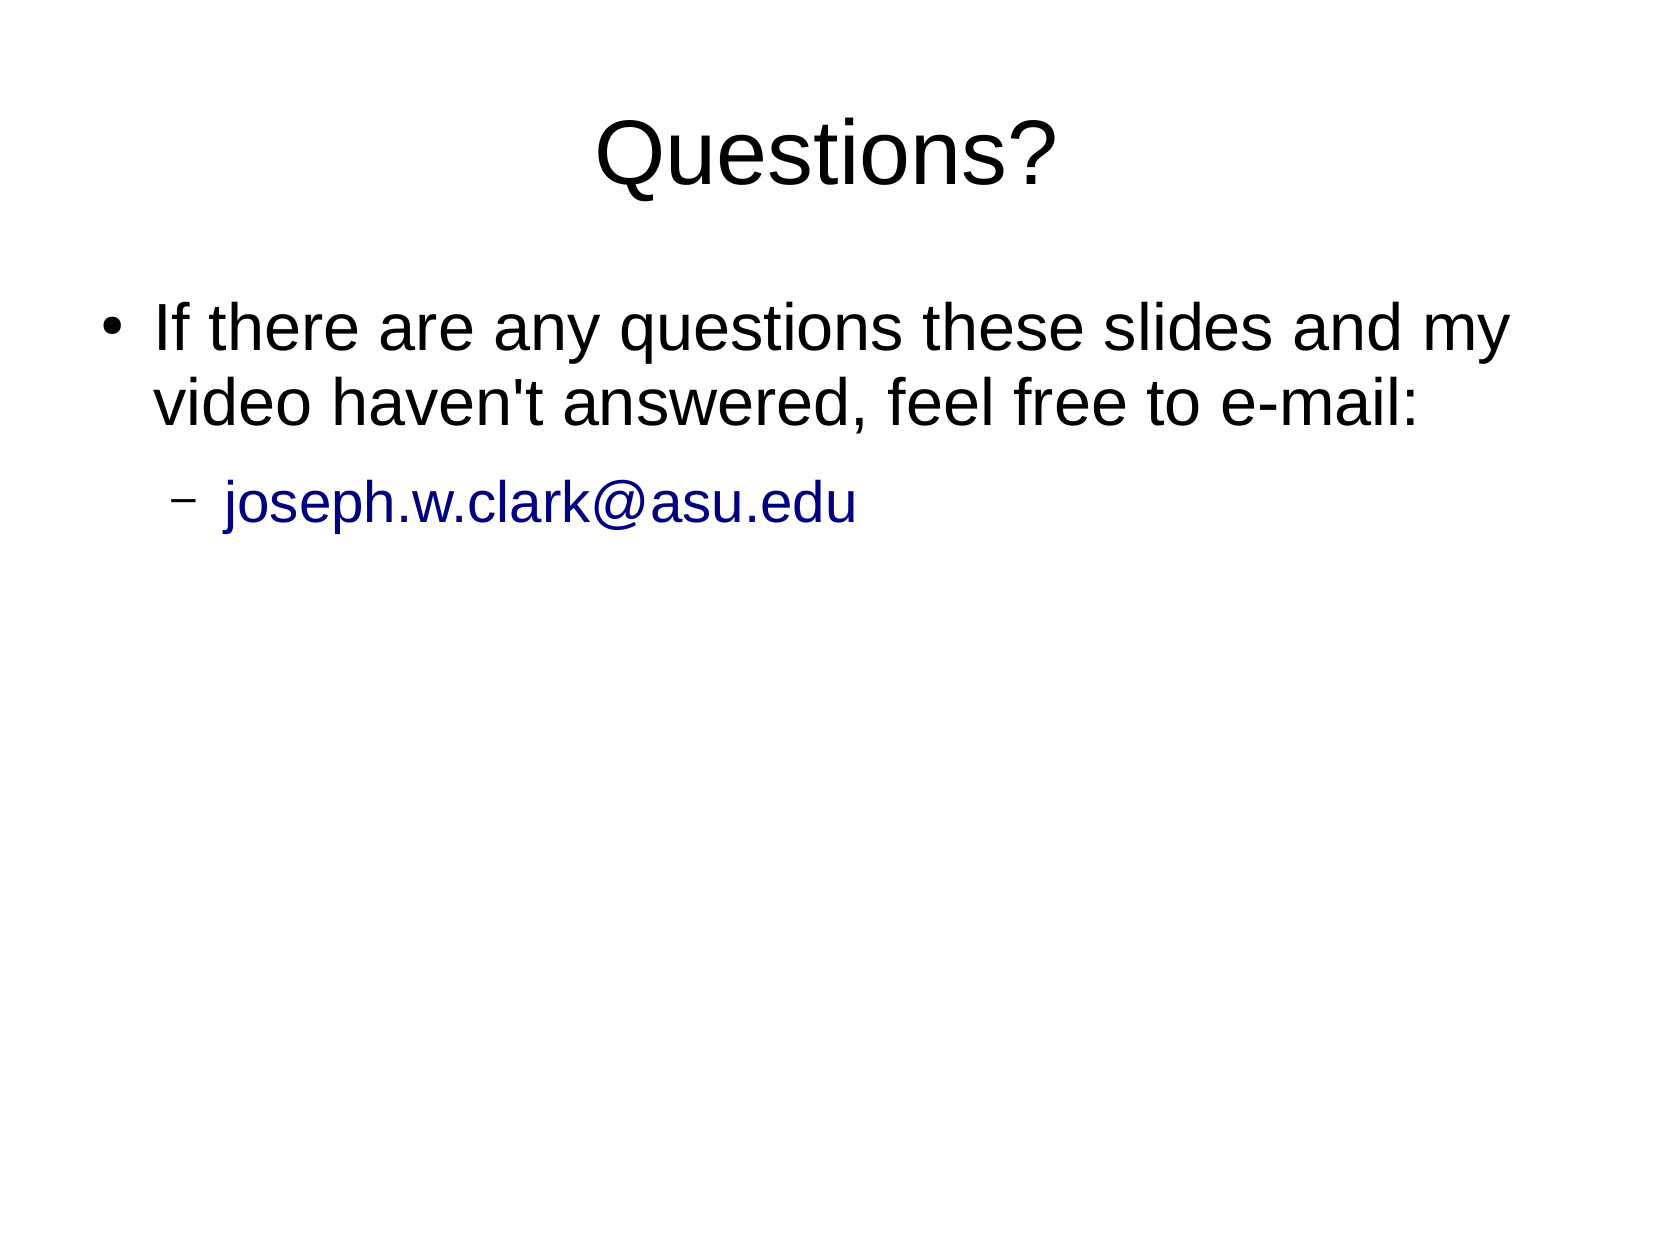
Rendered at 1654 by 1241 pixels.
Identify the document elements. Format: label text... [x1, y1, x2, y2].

title Questions? [82, 49, 1571, 257]
list If there are any questions these slides and my video haven't answered, feel free to e-mail: joseph.w.clark@asu.edu [82, 290, 1571, 1010]
